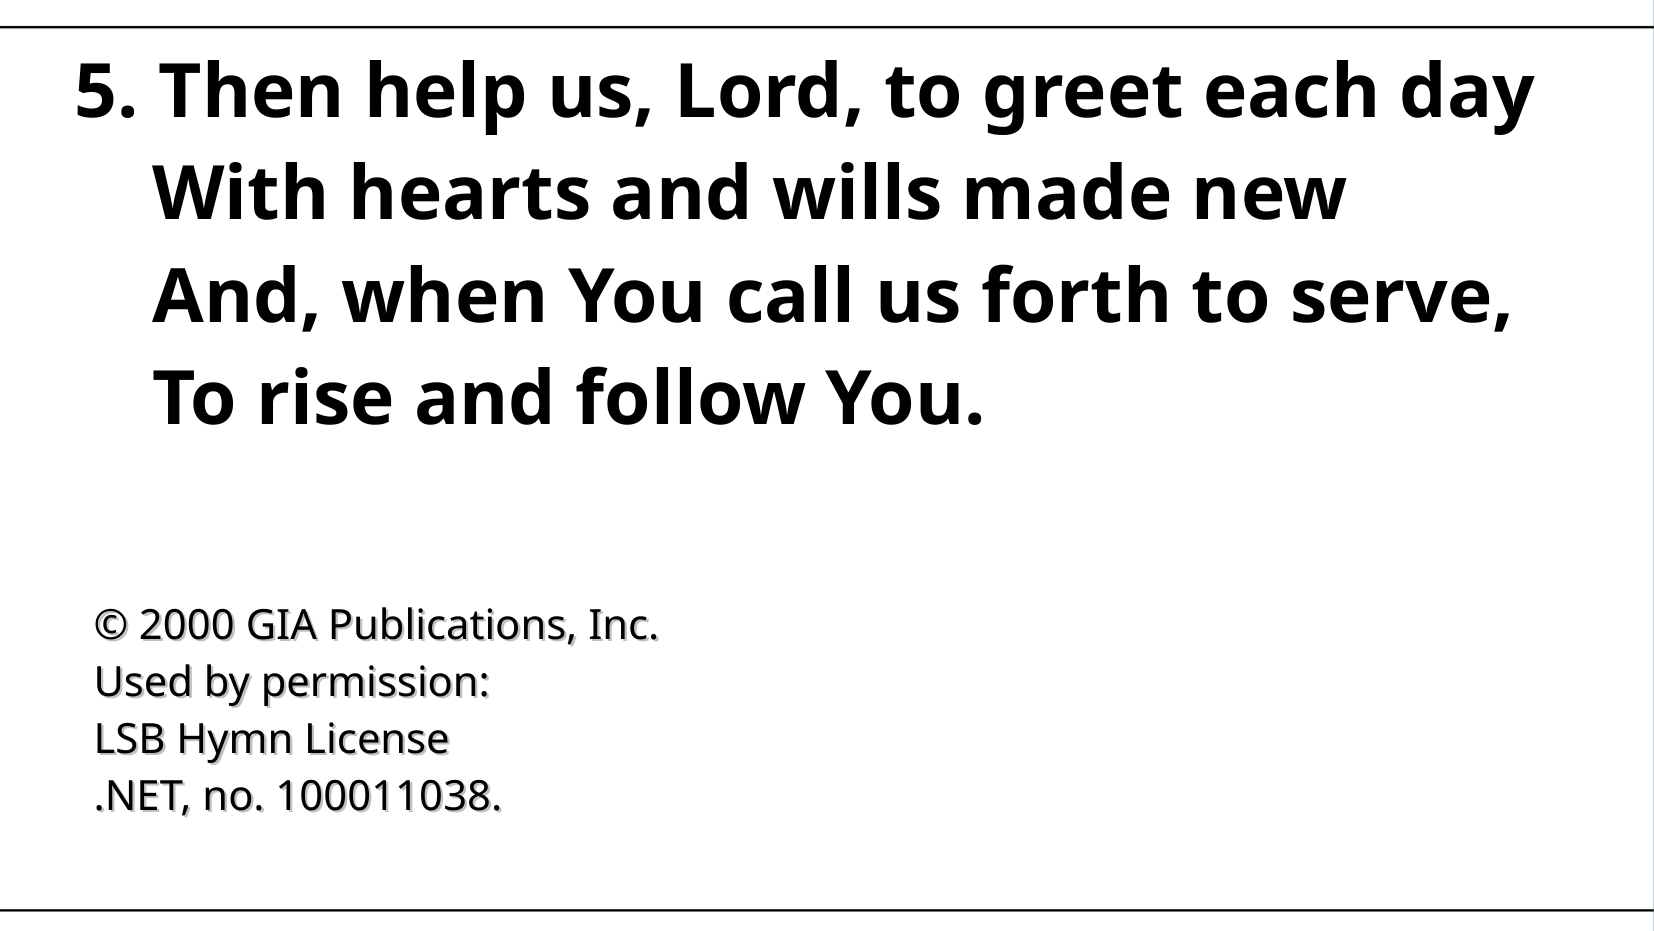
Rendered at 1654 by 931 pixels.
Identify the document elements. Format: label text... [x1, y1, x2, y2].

text_box 5. Then help us, Lord, to greet each day With hearts and wills made new And, when You call us forth to serve, To rise and follow You. © 2000 GIA Publications, Inc. Used by permission: LSB Hymn License .NET, no. 100011038. [60, 30, 1591, 866]
picture [0, 0, 1654, 931]
